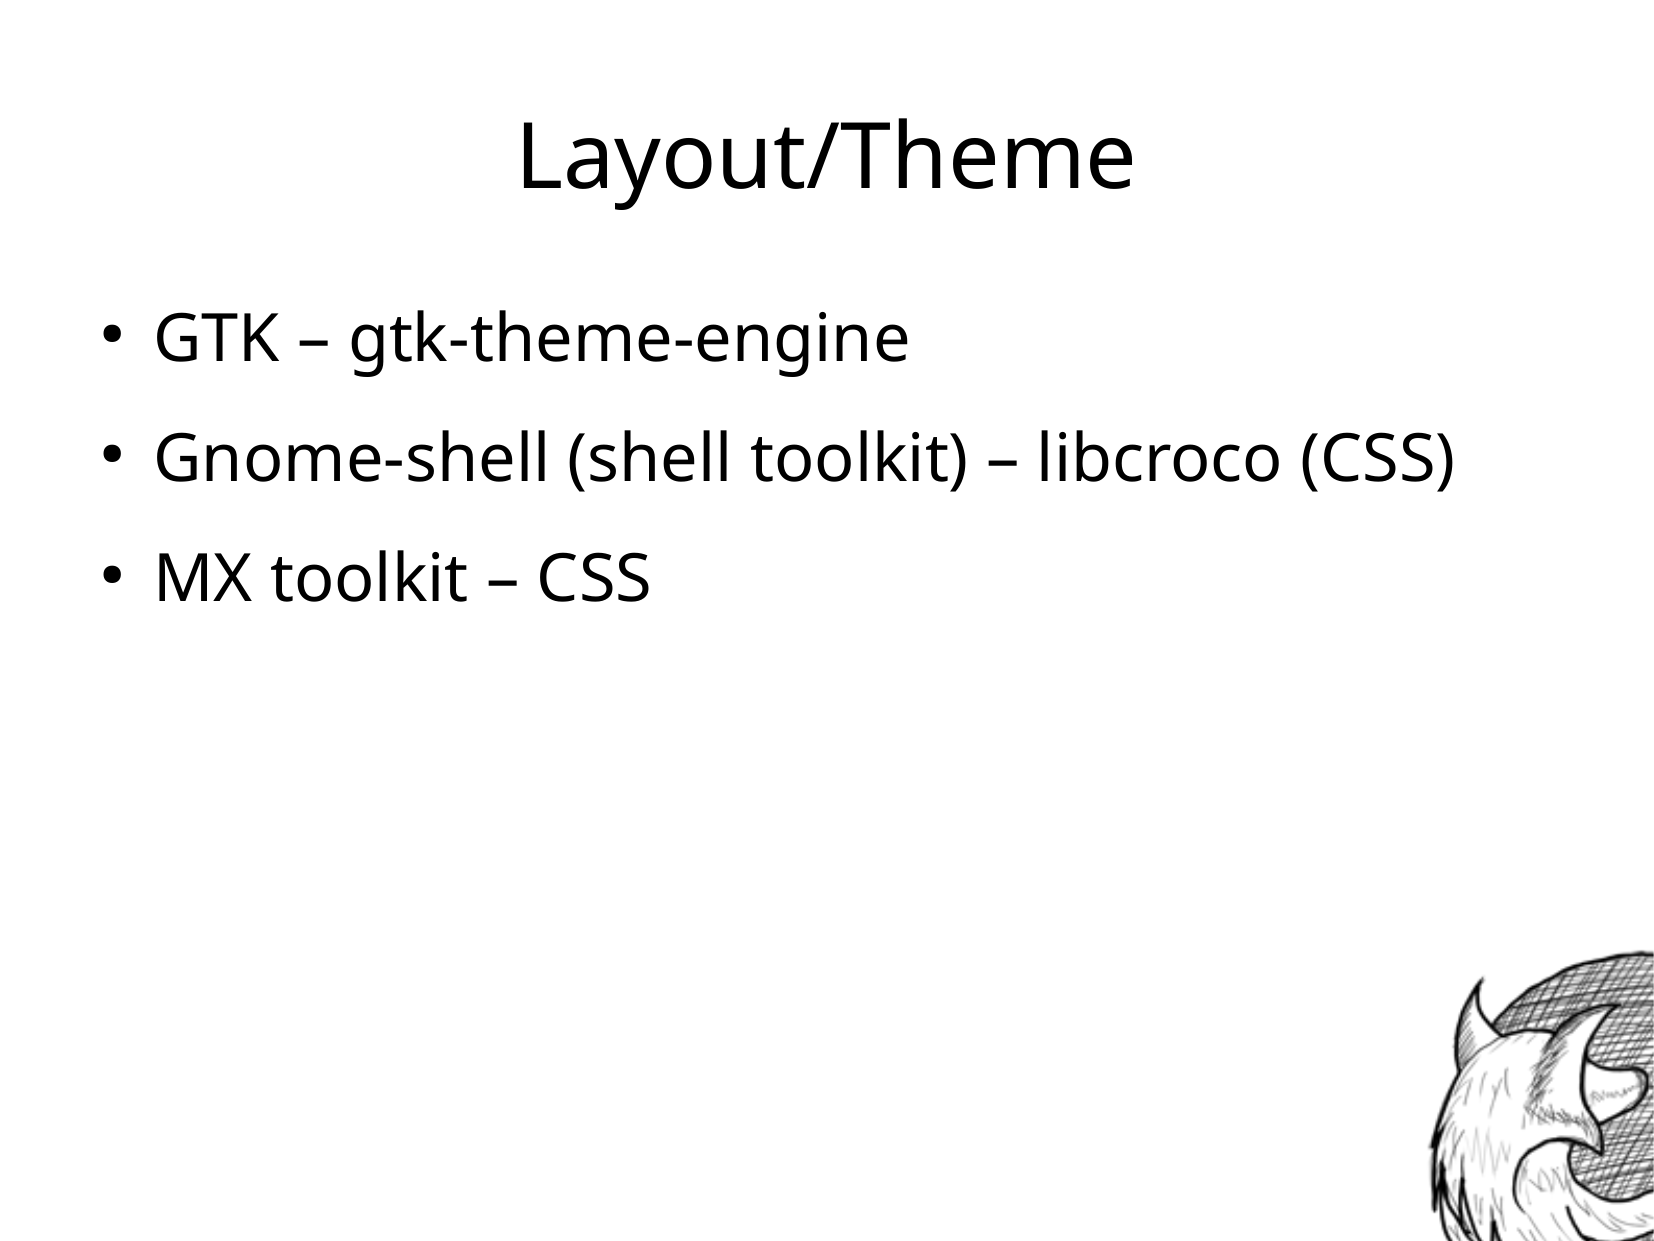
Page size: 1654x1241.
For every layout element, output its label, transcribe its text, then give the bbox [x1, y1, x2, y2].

title Layout/Theme [82, 49, 1571, 257]
list GTK – gtk-theme-engine Gnome-shell (shell toolkit) – libcroco (CSS) MX toolkit – CSS [82, 290, 1571, 1109]
picture [1386, 915, 1654, 1241]
